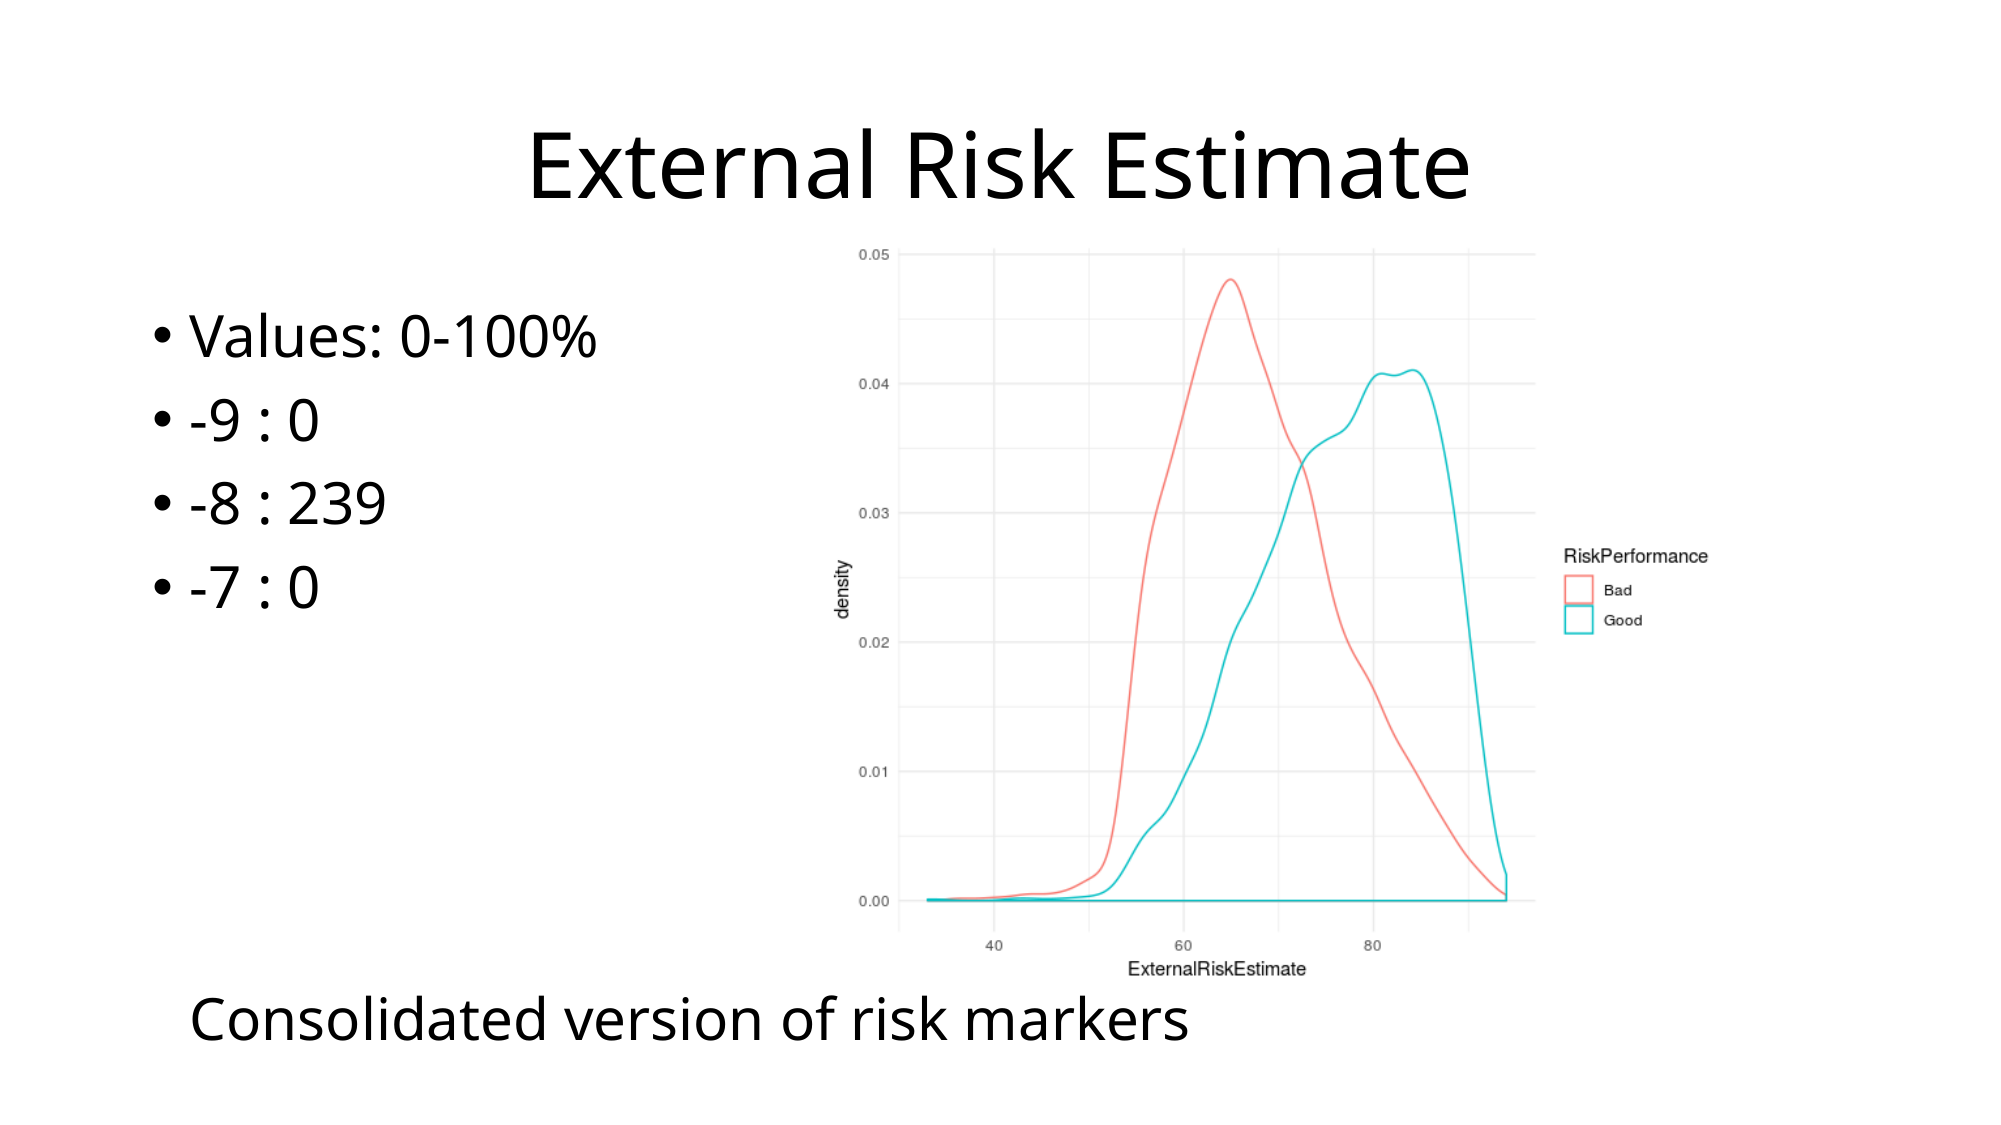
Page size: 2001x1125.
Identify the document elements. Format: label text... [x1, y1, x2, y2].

picture [825, 239, 1728, 991]
list Values: 0-100% -9 : 0 -8 : 239 -7 : 0 Consolidated version of risk markers [137, 299, 1863, 1014]
title External Risk Estimate [137, 59, 1863, 278]
